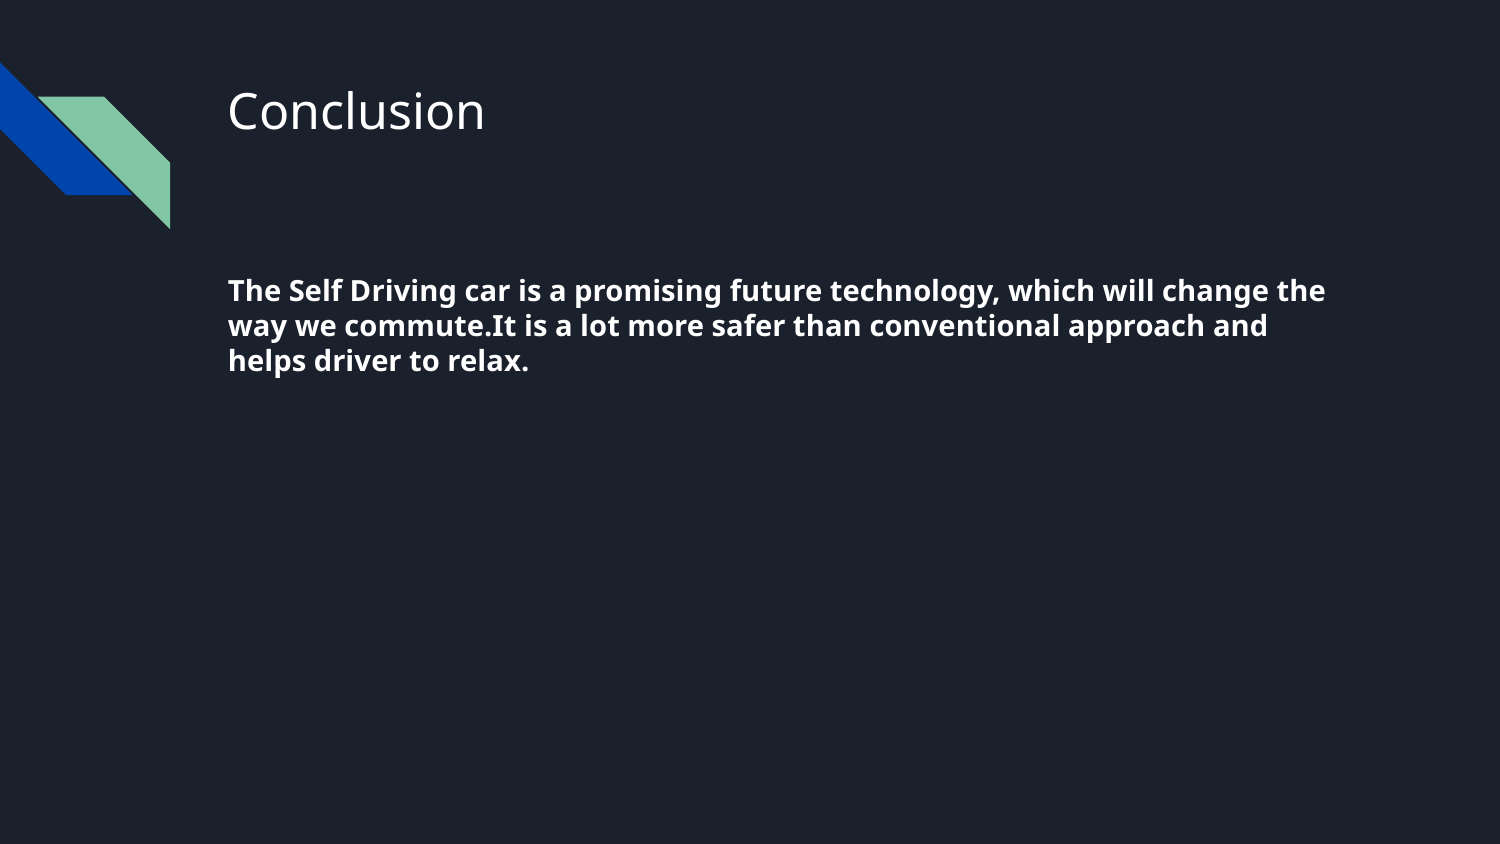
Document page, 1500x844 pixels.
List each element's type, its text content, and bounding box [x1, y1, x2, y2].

list The Self Driving car is a promising future technology, which will change the way we commute.It is a lot more safer than conventional approach and helps driver to relax. [212, 257, 1368, 735]
title Conclusion [212, 64, 1368, 215]
